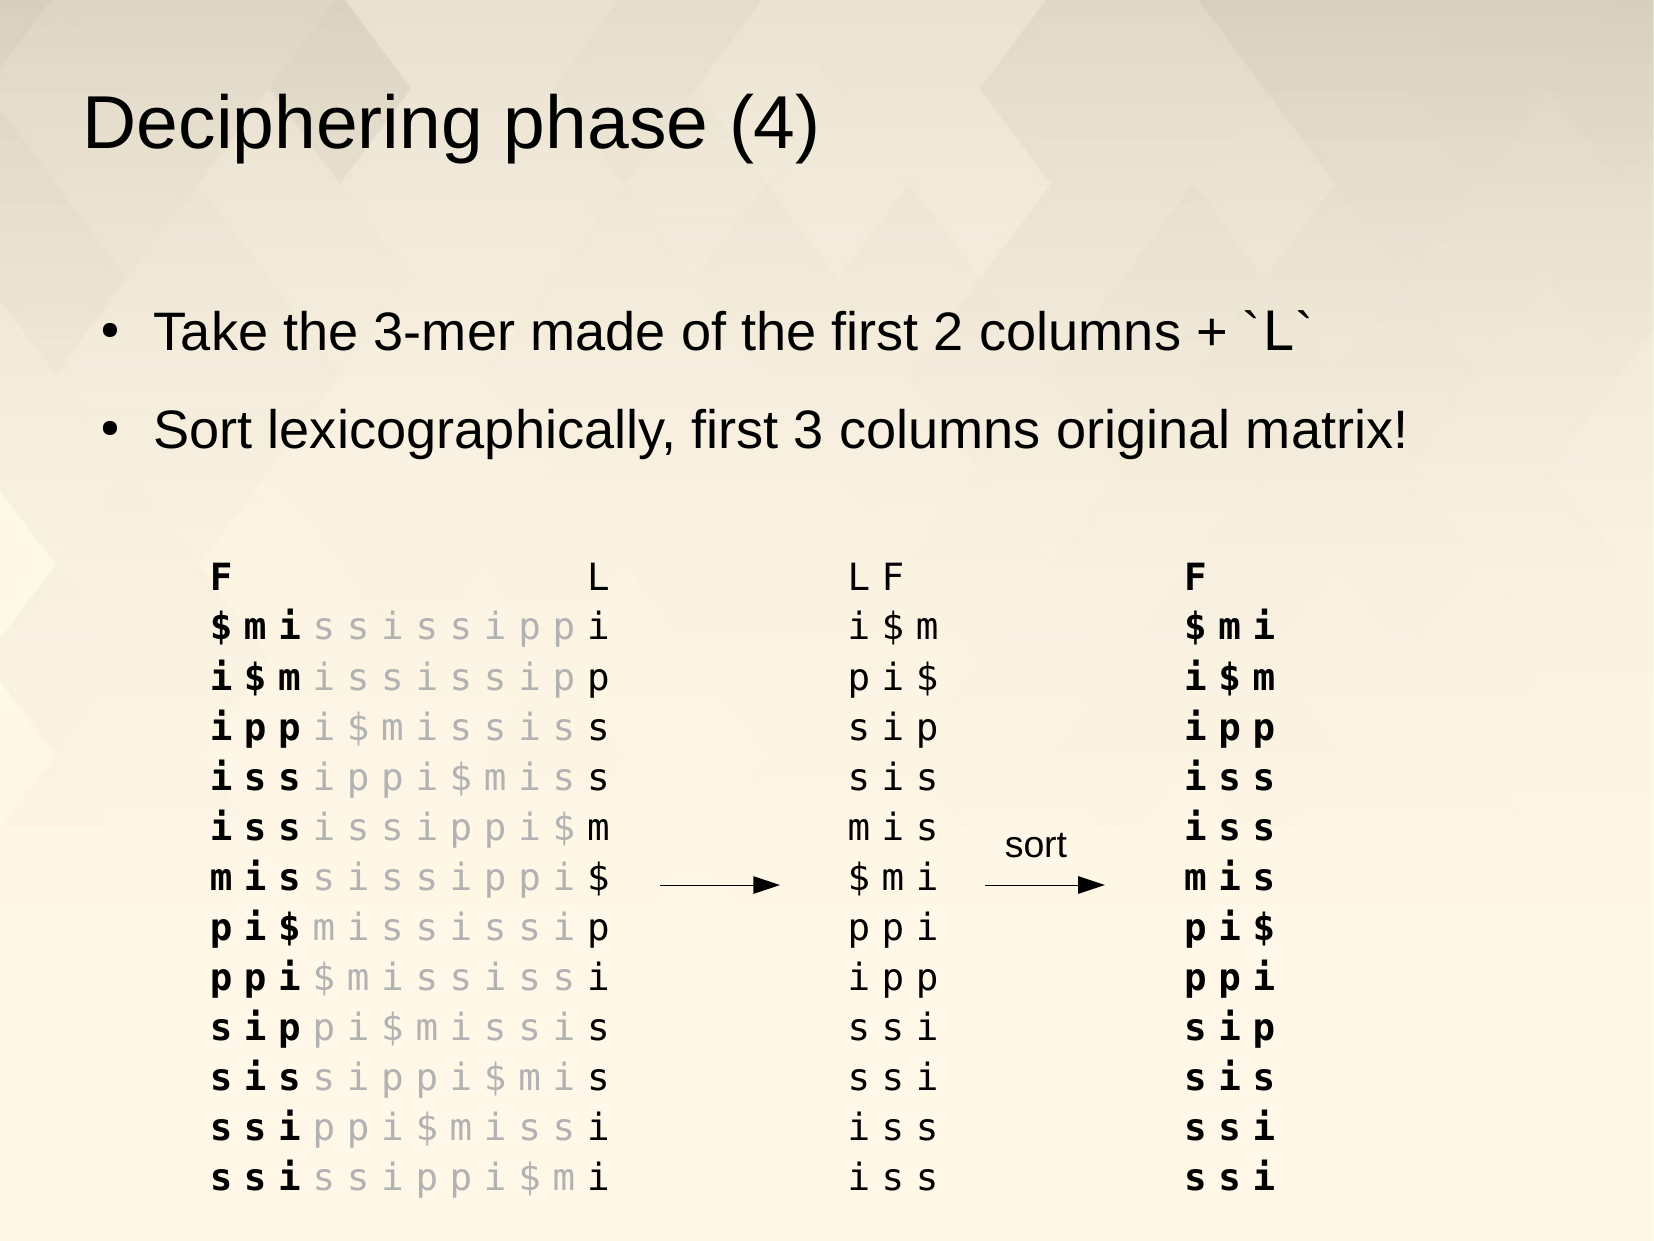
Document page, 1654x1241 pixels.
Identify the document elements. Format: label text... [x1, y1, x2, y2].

list Take the 3-mer made of the first 2 columns + `L` Sort lexicographically, first 3 columns original matrix! [82, 300, 1571, 1070]
text_box F $mi i$m ipp iss iss mis pi$ ppi sip sis ssi ssi [1169, 541, 1342, 1201]
picture [0, 0, 1654, 1241]
text_box sort [990, 815, 1096, 873]
text_box F L $mississippi i$mississipp ippi$mississ issippi$miss ississippi$m mississippi$ pi$mississip ppi$mississi sippi$missis sissippi$mis ssippi$missi ssissippi$mi [195, 541, 706, 1201]
title Deciphering phase (4) [82, 49, 1571, 196]
text_box LF i$m pi$ sip sis mis $mi ppi ipp ssi ssi iss iss [832, 541, 1006, 1201]
